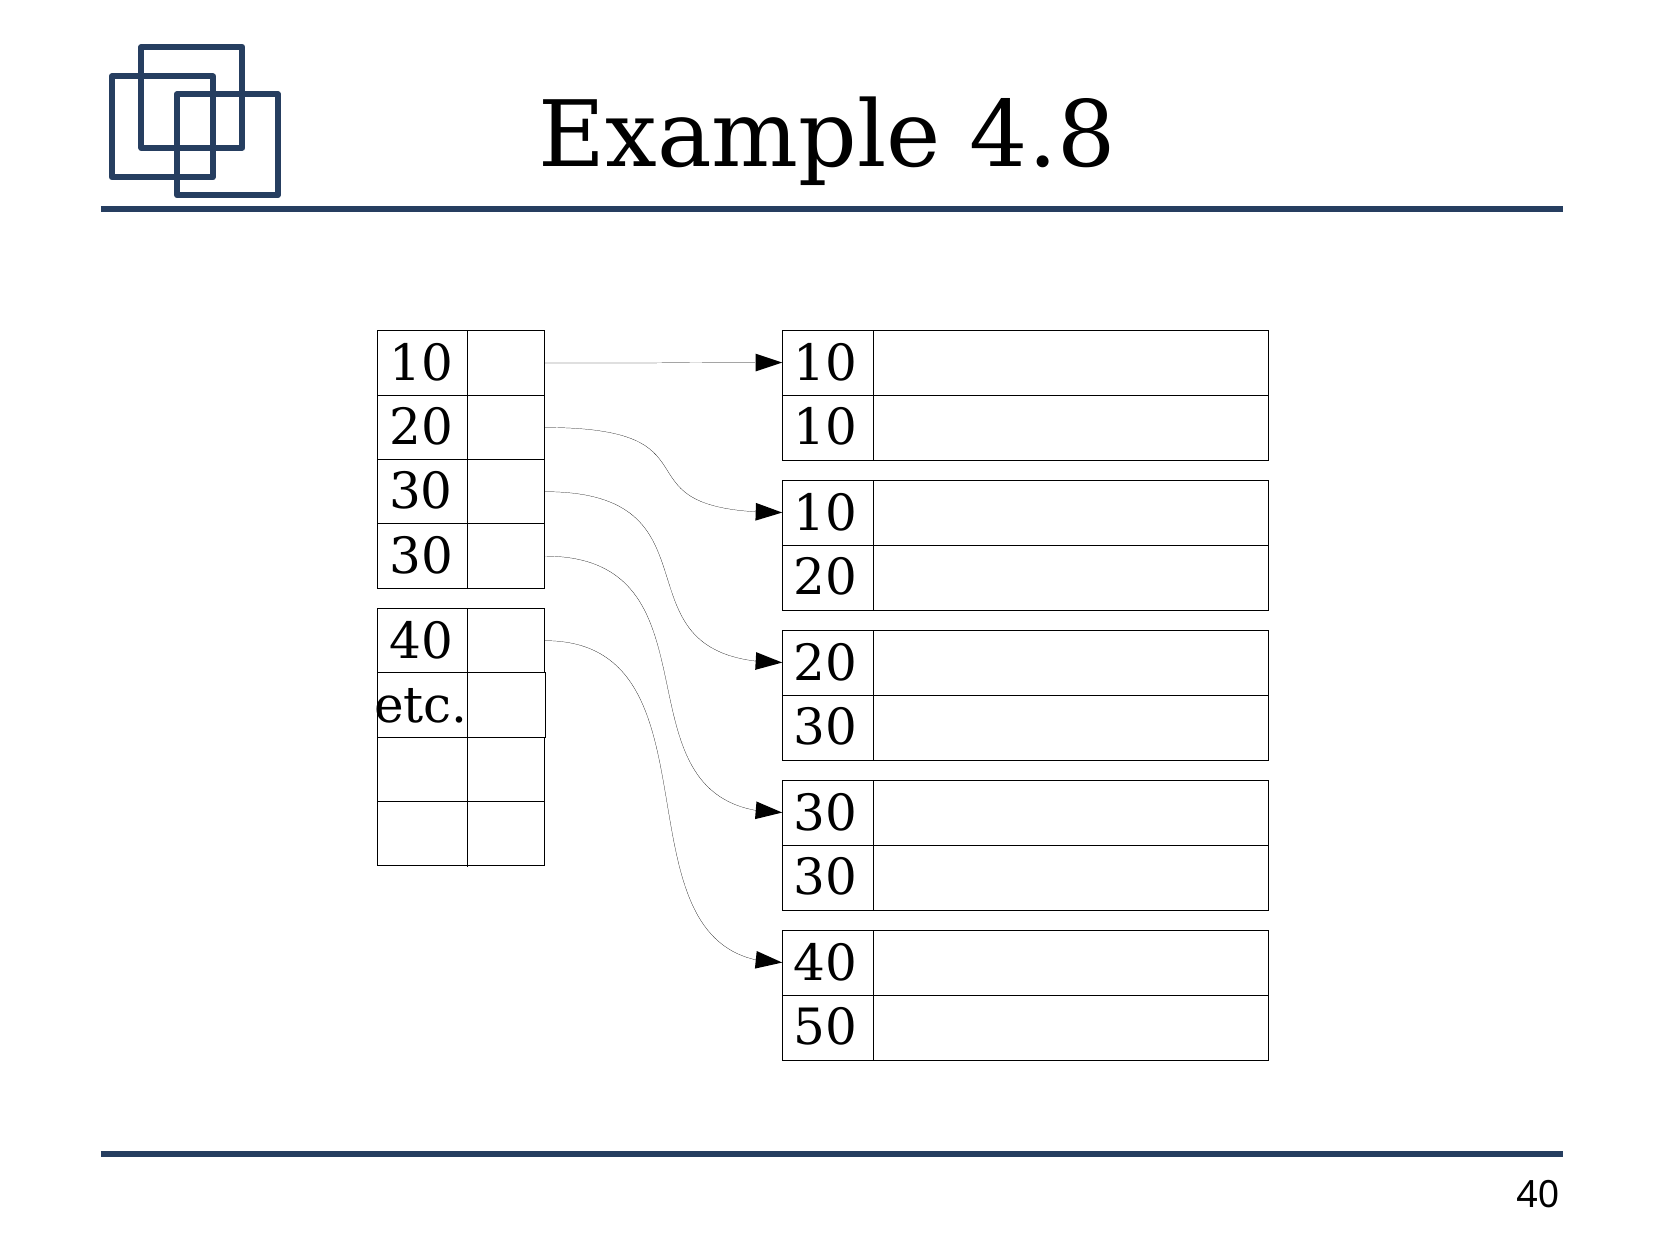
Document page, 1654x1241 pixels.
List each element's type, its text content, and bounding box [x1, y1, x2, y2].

text_box 20 [874, 545, 1269, 611]
text_box 20 [782, 630, 873, 695]
text_box 30 [377, 459, 467, 523]
text_box etc. [377, 672, 467, 737]
text_box 10 [874, 395, 1269, 461]
text_box 10 [782, 330, 873, 395]
text_box 40 [468, 608, 545, 672]
text_box 30 [782, 845, 873, 911]
text_box 30 [468, 523, 545, 589]
text_box 10 [874, 330, 1269, 395]
text_box 20 [377, 395, 467, 459]
text_box 20 [782, 545, 873, 611]
text_box 50 [782, 995, 873, 1061]
text_box 30 [377, 523, 467, 589]
text_box 30 [874, 695, 1269, 761]
text_box 40 [377, 608, 467, 672]
text_box 40 [874, 930, 1269, 995]
text_box 50 [874, 995, 1269, 1061]
text_box 10 [377, 330, 545, 395]
text_box 20 [874, 630, 1269, 695]
text_box 30 [874, 780, 1269, 845]
text_box 10 [782, 395, 873, 461]
text_box 30 [874, 845, 1269, 911]
text_box 30 [782, 780, 873, 845]
text_box 40 [782, 930, 873, 995]
text_box 20 [468, 395, 545, 459]
title Example 4.8 [121, 31, 1534, 239]
text_box 30 [468, 459, 545, 523]
text_box 30 [782, 695, 873, 761]
text_box 10 [874, 480, 1269, 545]
text_box etc. [468, 672, 546, 738]
text_box etc. [382, 698, 396, 707]
text_box 10 [782, 480, 873, 545]
